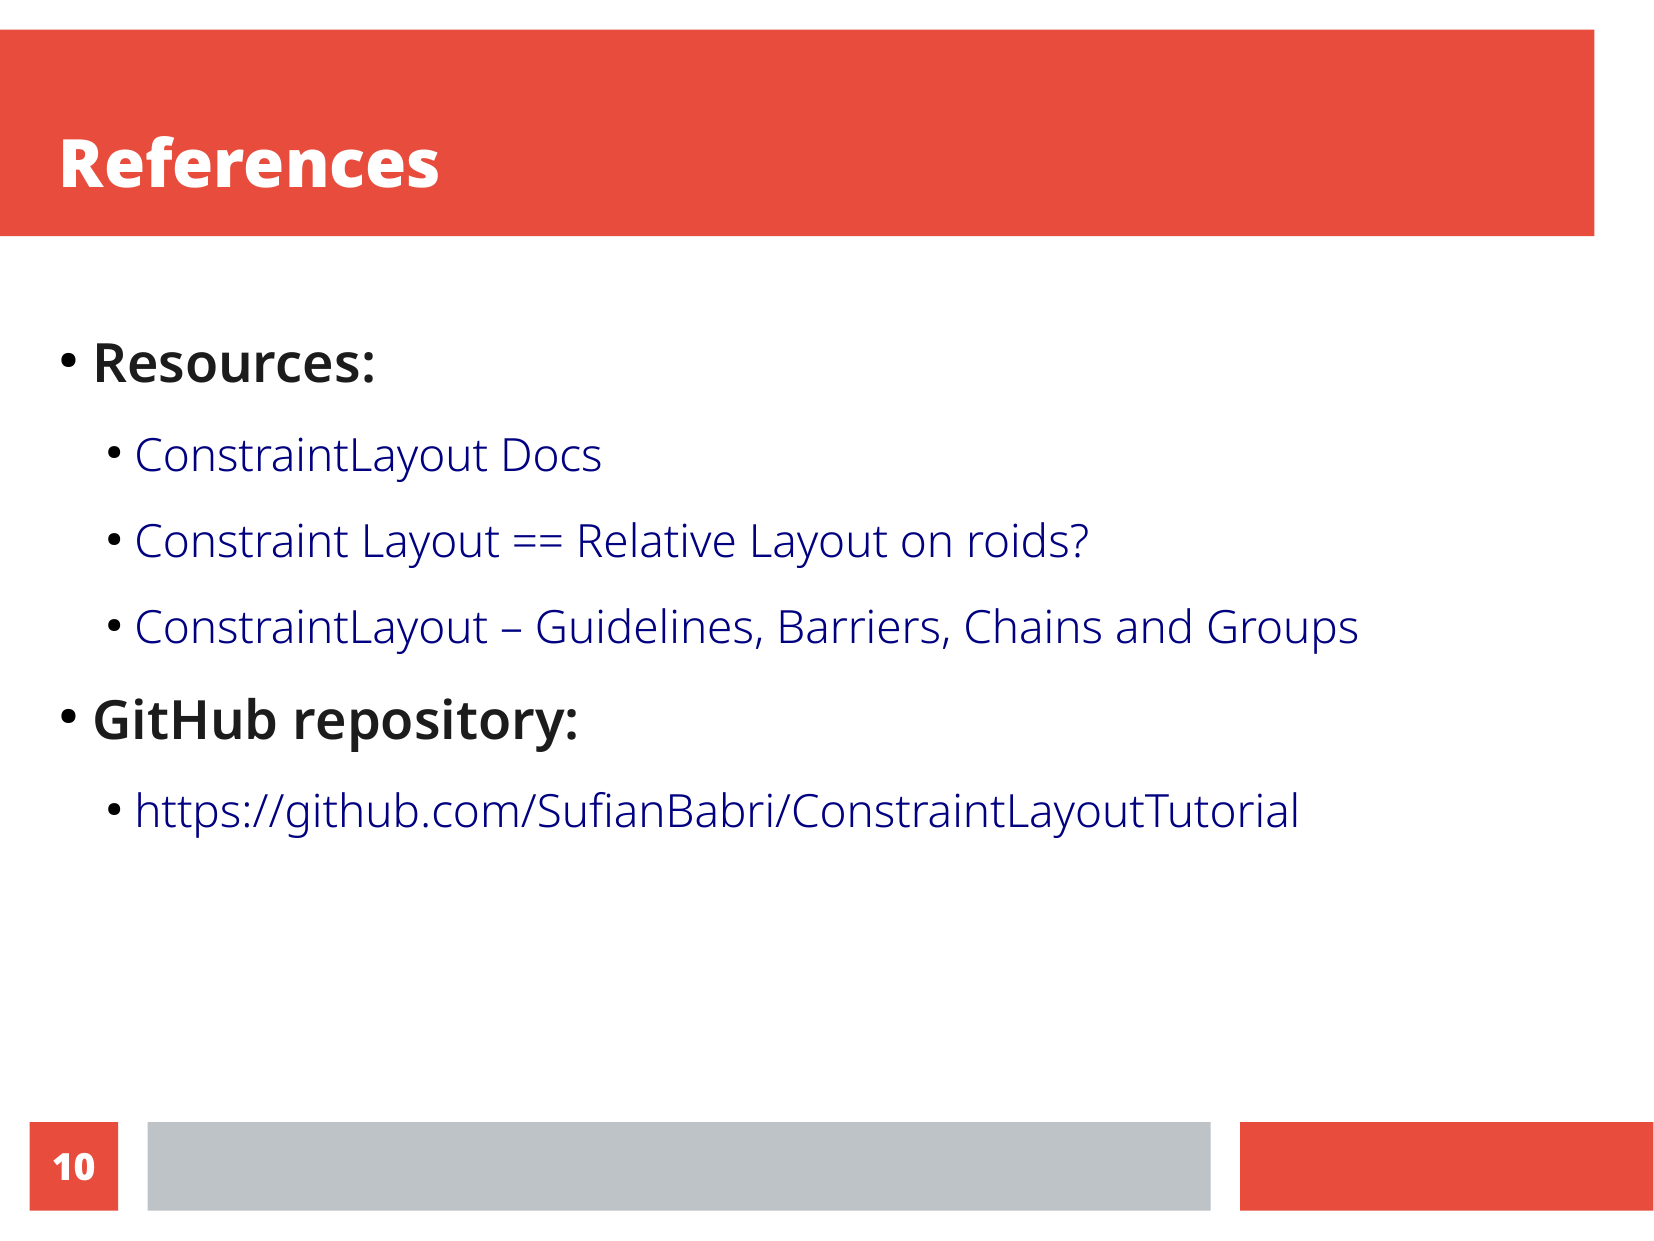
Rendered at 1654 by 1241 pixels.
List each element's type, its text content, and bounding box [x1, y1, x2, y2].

list Resources: ConstraintLayout Docs Constraint Layout == Relative Layout on roids? ConstraintLayout – Guidelines, Barriers, Chains and Groups GitHub repository: https://github.com/SufianBabri/ConstraintLayoutTutorial [59, 324, 1565, 1093]
title References [59, 59, 1595, 207]
